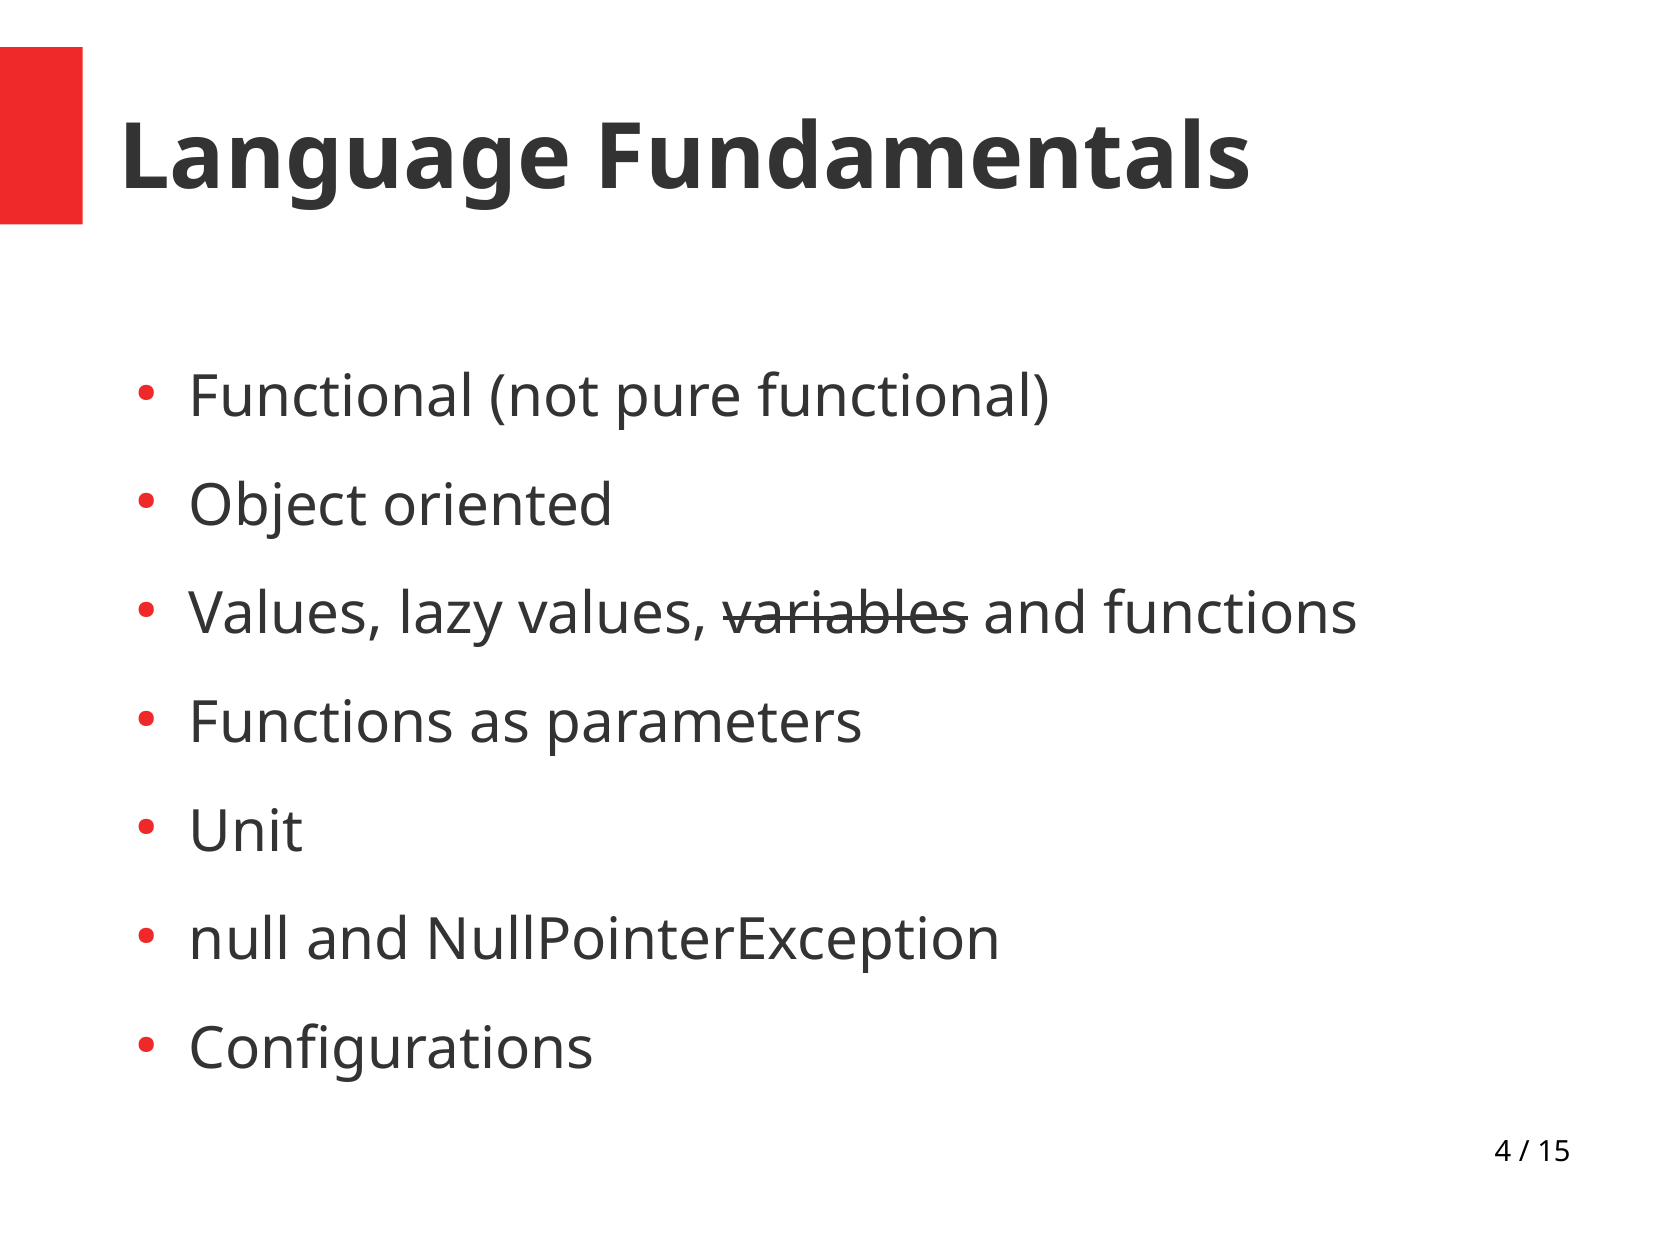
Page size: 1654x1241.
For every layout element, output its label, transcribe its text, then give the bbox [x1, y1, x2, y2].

title Language Fundamentals [118, 49, 1571, 257]
list Functional (not pure functional) Object oriented Values, lazy values, variables and functions Functions as parameters Unit null and NullPointerException Configurations [118, 354, 1536, 1074]
